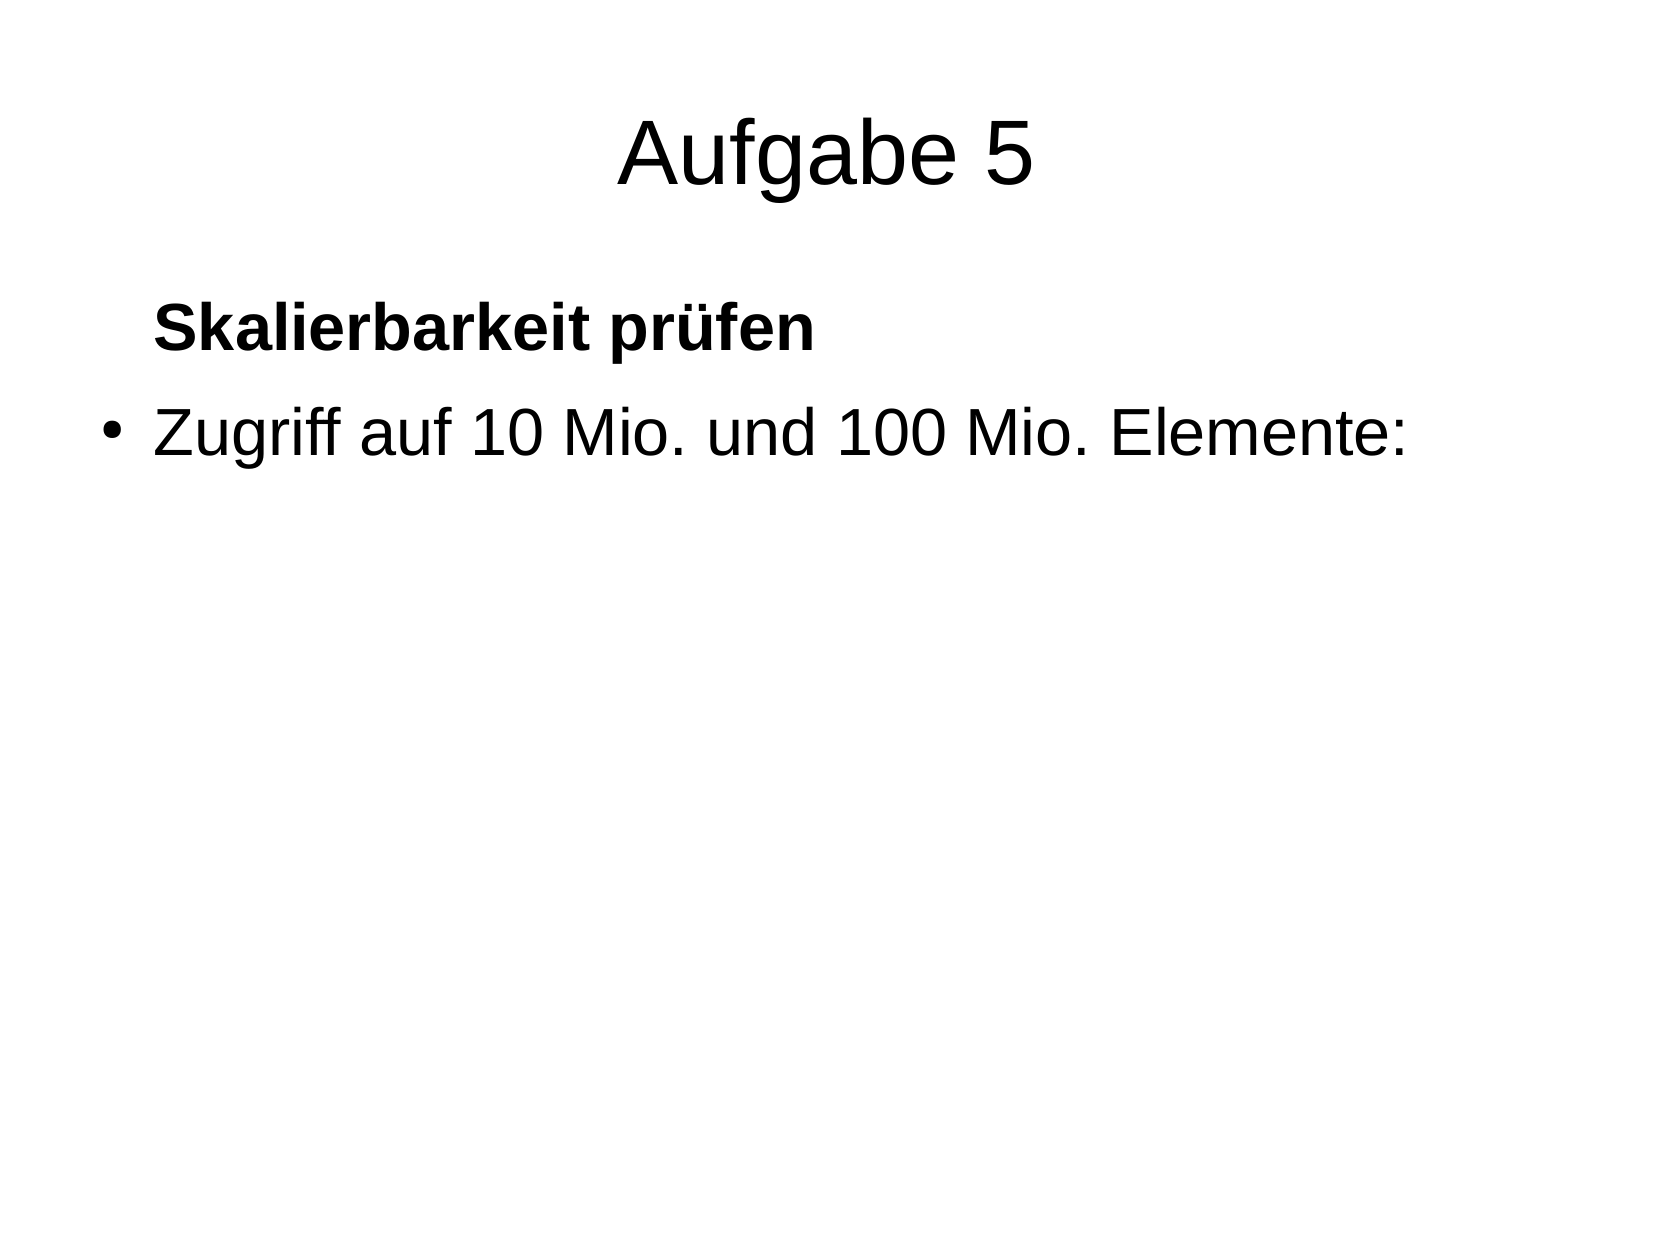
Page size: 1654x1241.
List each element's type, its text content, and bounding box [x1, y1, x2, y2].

title Aufgabe 5 [82, 49, 1571, 257]
list Skalierbarkeit prüfen Zugriff auf 10 Mio. und 100 Mio. Elemente: [82, 290, 1571, 1010]
